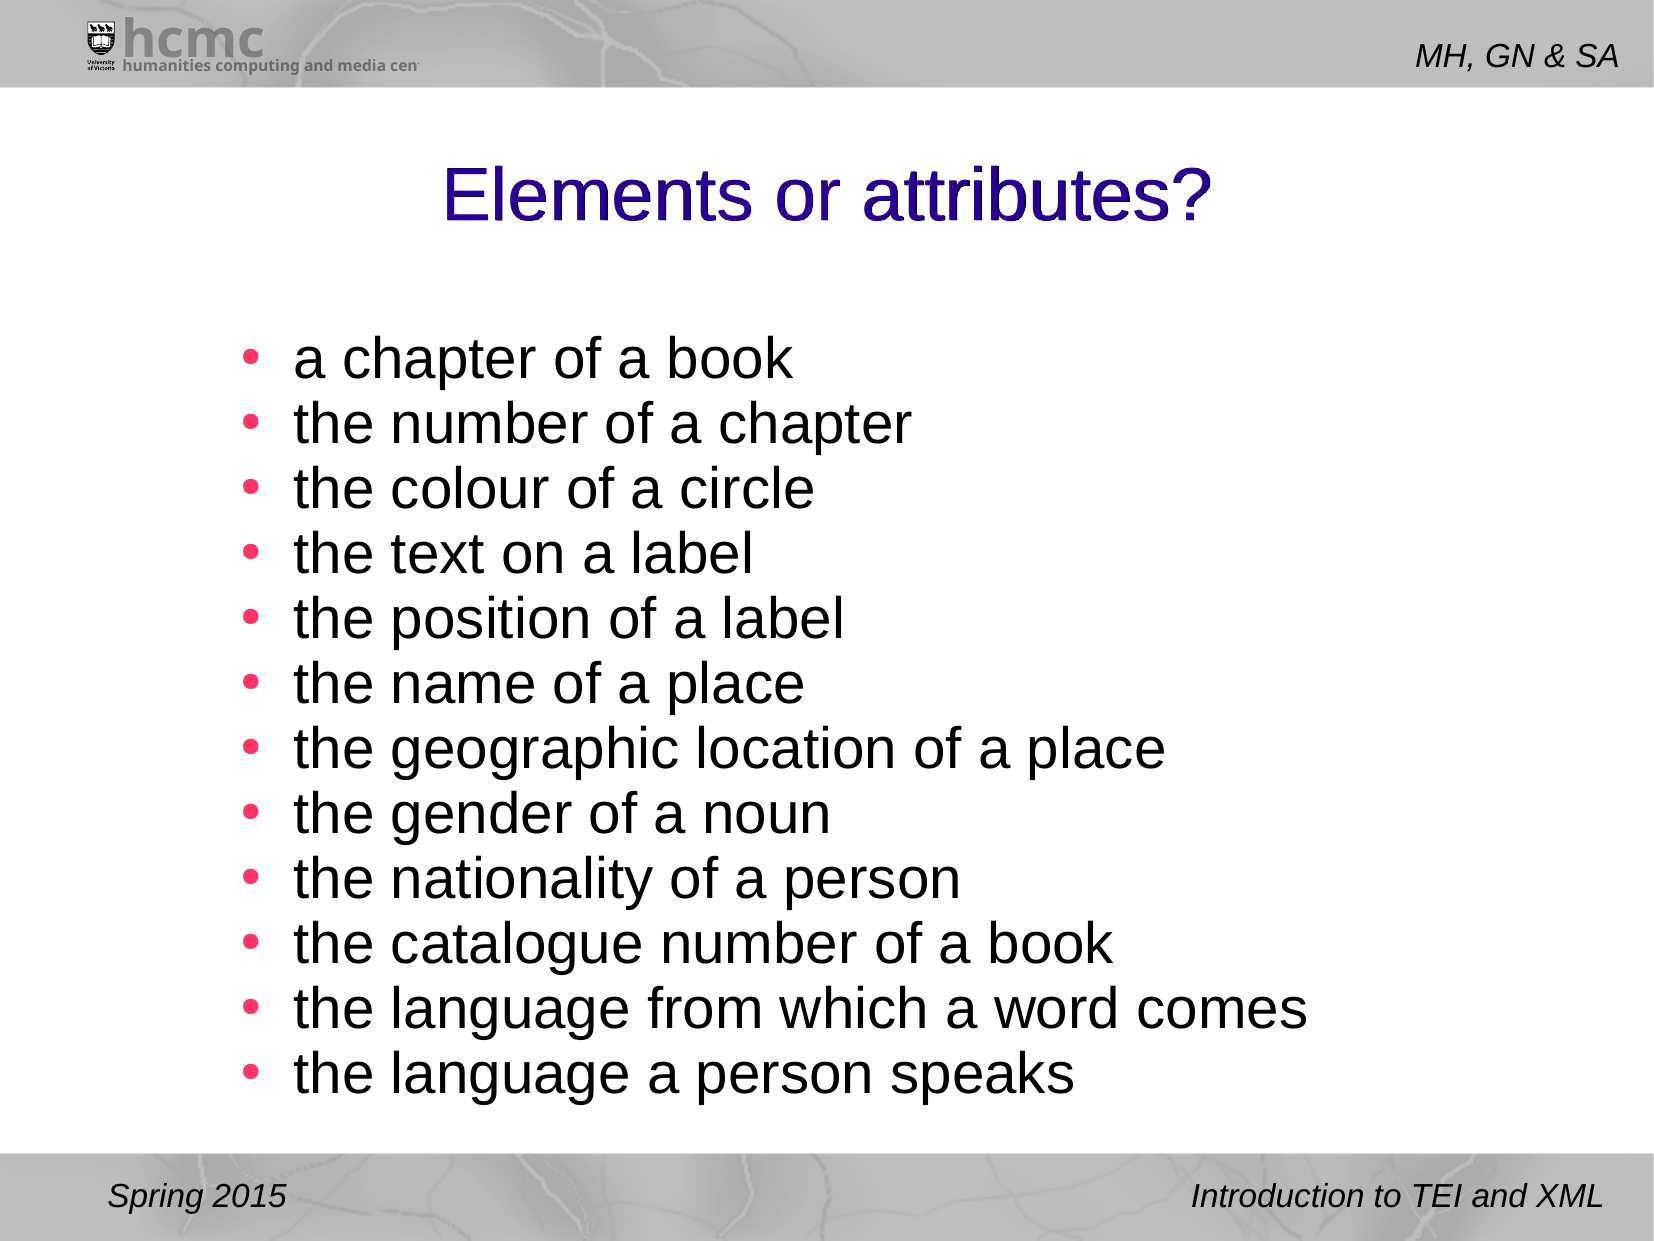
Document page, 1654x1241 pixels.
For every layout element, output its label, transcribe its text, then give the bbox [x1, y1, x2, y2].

picture [0, 0, 1654, 1241]
list a chapter of a book the number of a chapter the colour of a circle the text on a label the position of a label the name of a place the geographic location of a place the gender of a noun the nationality of a person the catalogue number of a book the language from which a word comes the language a person speaks [147, 325, 1506, 1109]
title Elements or attributes? [118, 90, 1536, 298]
